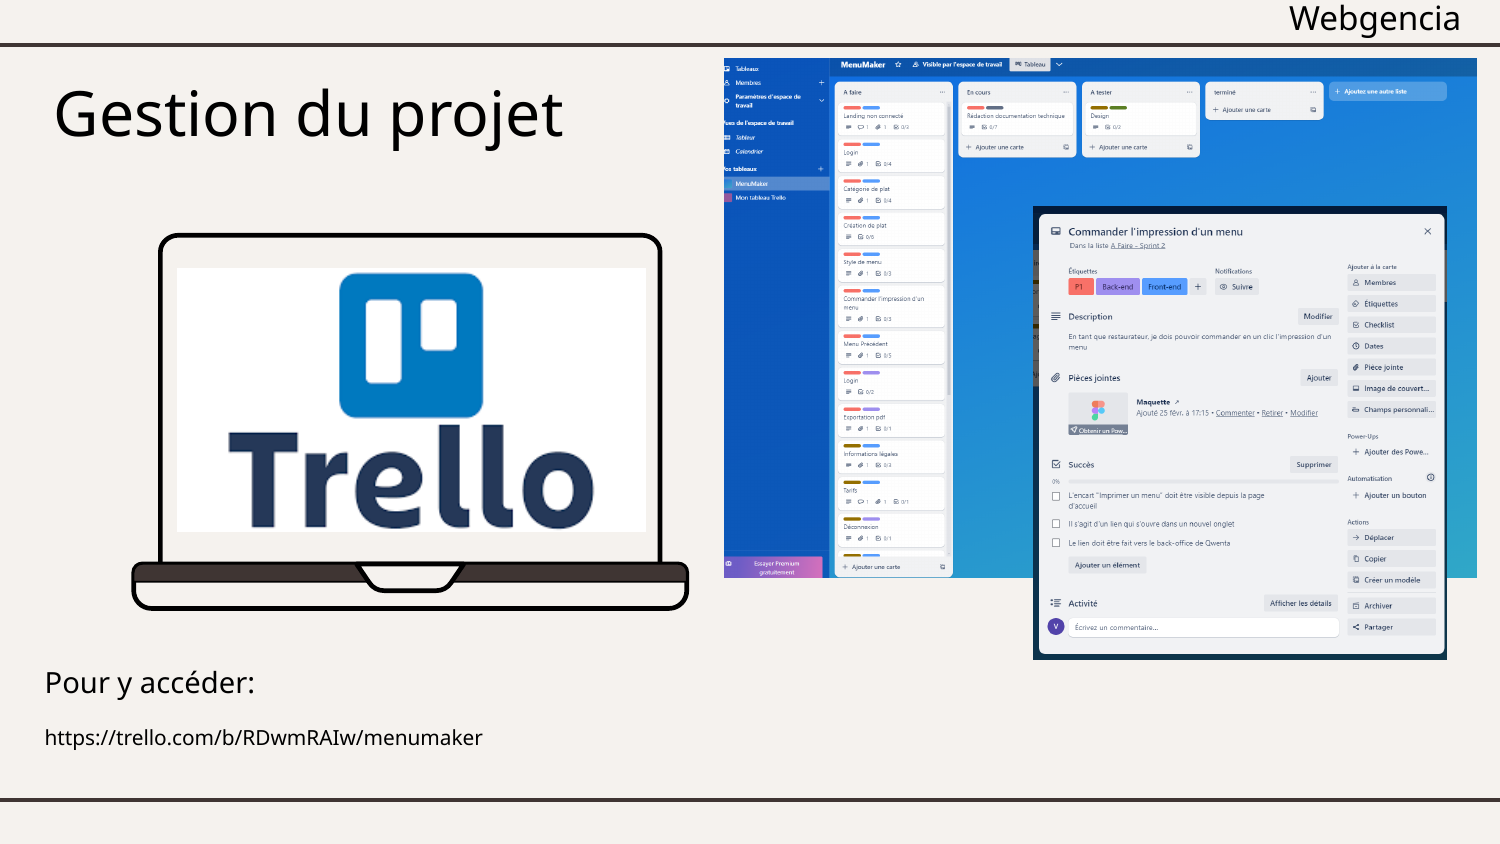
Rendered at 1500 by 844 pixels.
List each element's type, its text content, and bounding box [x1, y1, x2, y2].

picture [724, 58, 1477, 660]
text_box [133, 563, 687, 591]
text_box Pour y accéder: https://trello.com/b/RDwmRAIw/menumaker [29, 649, 768, 768]
title Gestion du projet [38, 59, 724, 163]
picture [177, 268, 646, 532]
text_box Webgencia [1250, 0, 1500, 42]
